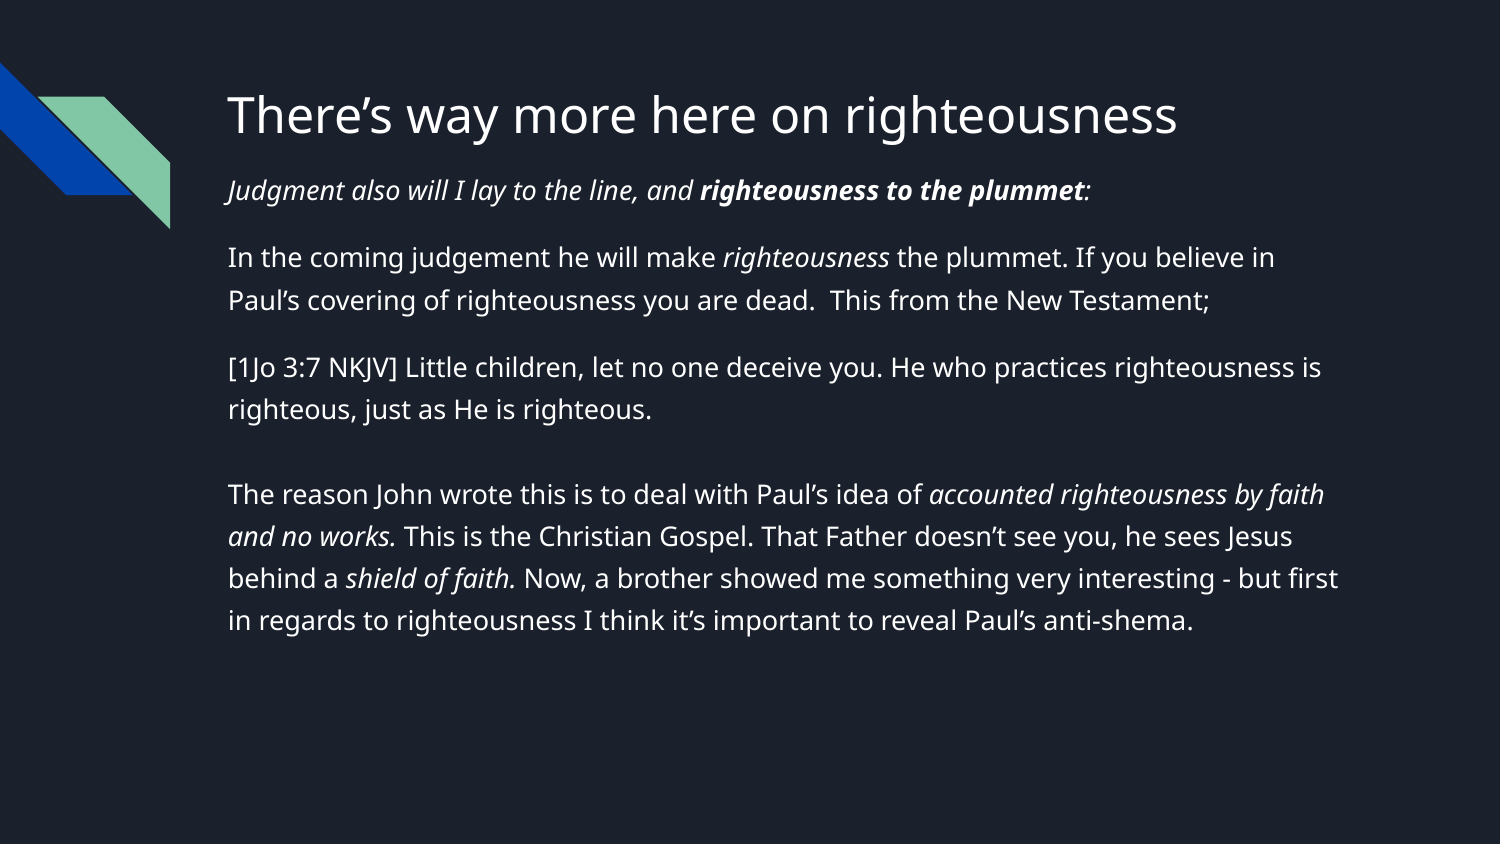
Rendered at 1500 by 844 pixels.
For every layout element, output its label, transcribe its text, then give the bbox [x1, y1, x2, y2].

list Judgment also will I lay to the line, and righteousness to the plummet: In the coming judgement he will make righteousness the plummet. If you believe in Paul’s covering of righteousness you are dead. This from the New Testament; [1Jo 3:7 NKJV] Little children, let no one deceive you. He who practices righteousness is righteous, just as He is righteous. The reason John wrote this is to deal with Paul’s idea of accounted righteousness by faith and no works. This is the Christian Gospel. That Father doesn’t see you, he sees Jesus behind a shield of faith. Now, a brother showed me something very interesting - but first in regards to righteousness I think it’s important to reveal Paul’s anti-shema. [212, 151, 1368, 808]
title There’s way more here on righteousness [212, 64, 1368, 151]
